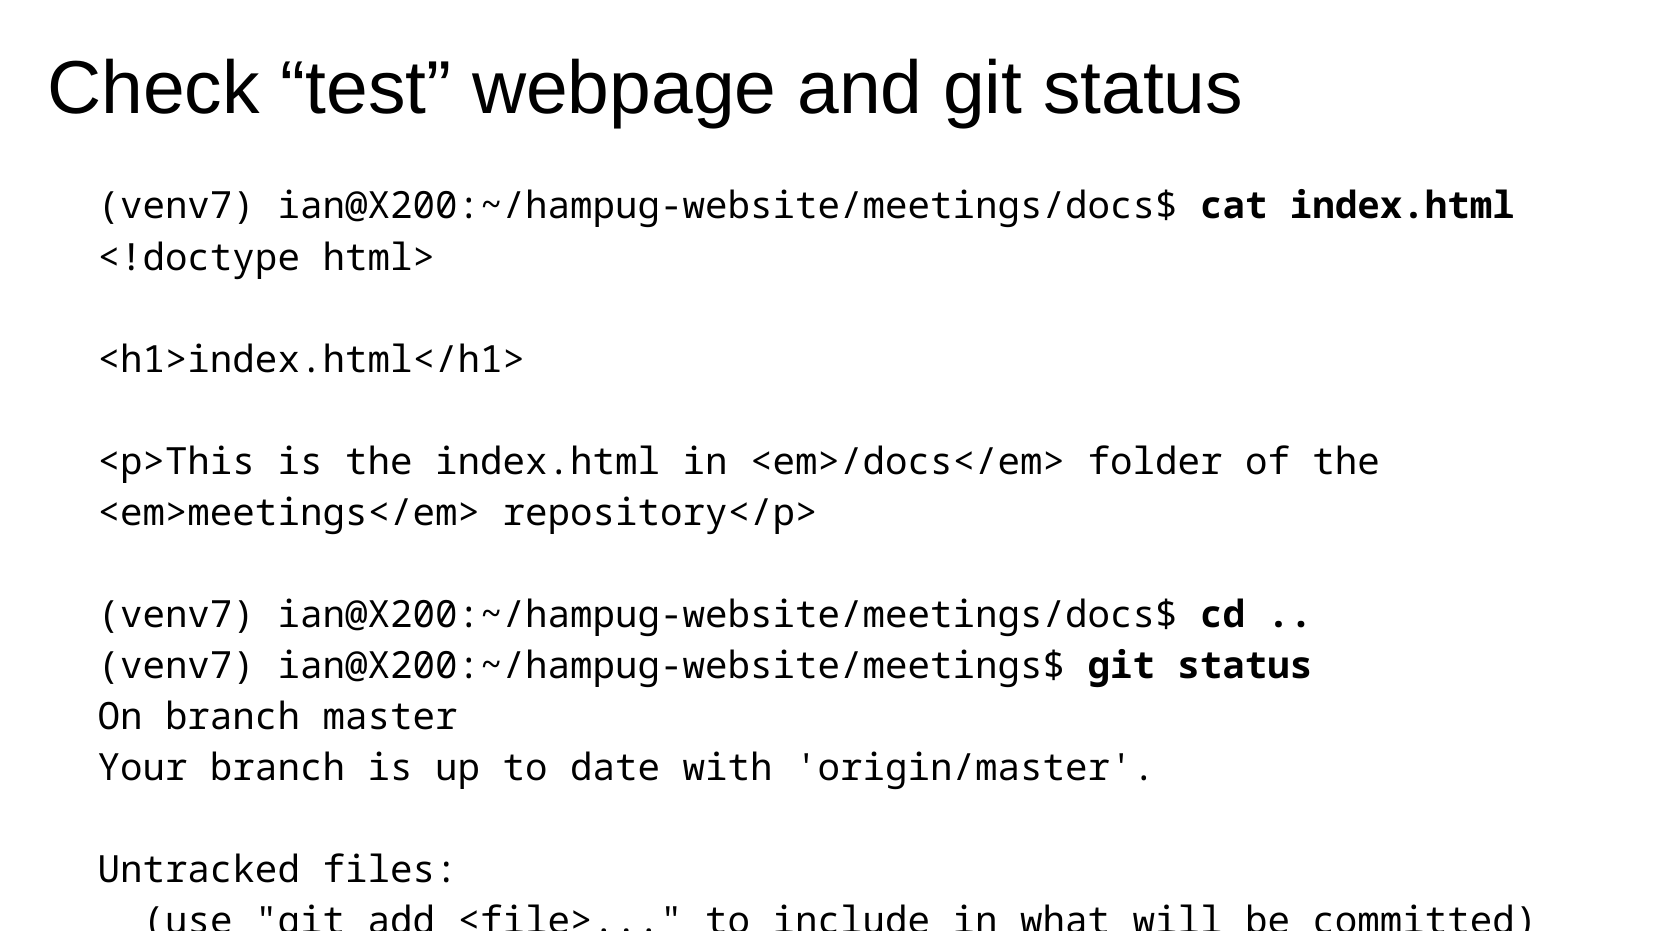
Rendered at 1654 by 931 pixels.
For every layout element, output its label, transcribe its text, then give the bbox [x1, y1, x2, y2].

text_box (venv7) ian@X200:~/hampug-website/meetings/docs$ cat index.html <!doctype html> <h1>index.html</h1> <p>This is the index.html in <em>/docs</em> folder of the <em>meetings</em> repository</p> (venv7) ian@X200:~/hampug-website/meetings/docs$ cd .. (venv7) ian@X200:~/hampug-website/meetings$ git status On branch master Your branch is up to date with 'origin/master'. Untracked files: (use "git add <file>..." to include in what will be committed) docs/ nothing added to commit but untracked files present (use "git add" to track) [82, 171, 1619, 910]
title Check “test” webpage and git status [47, 45, 1536, 130]
